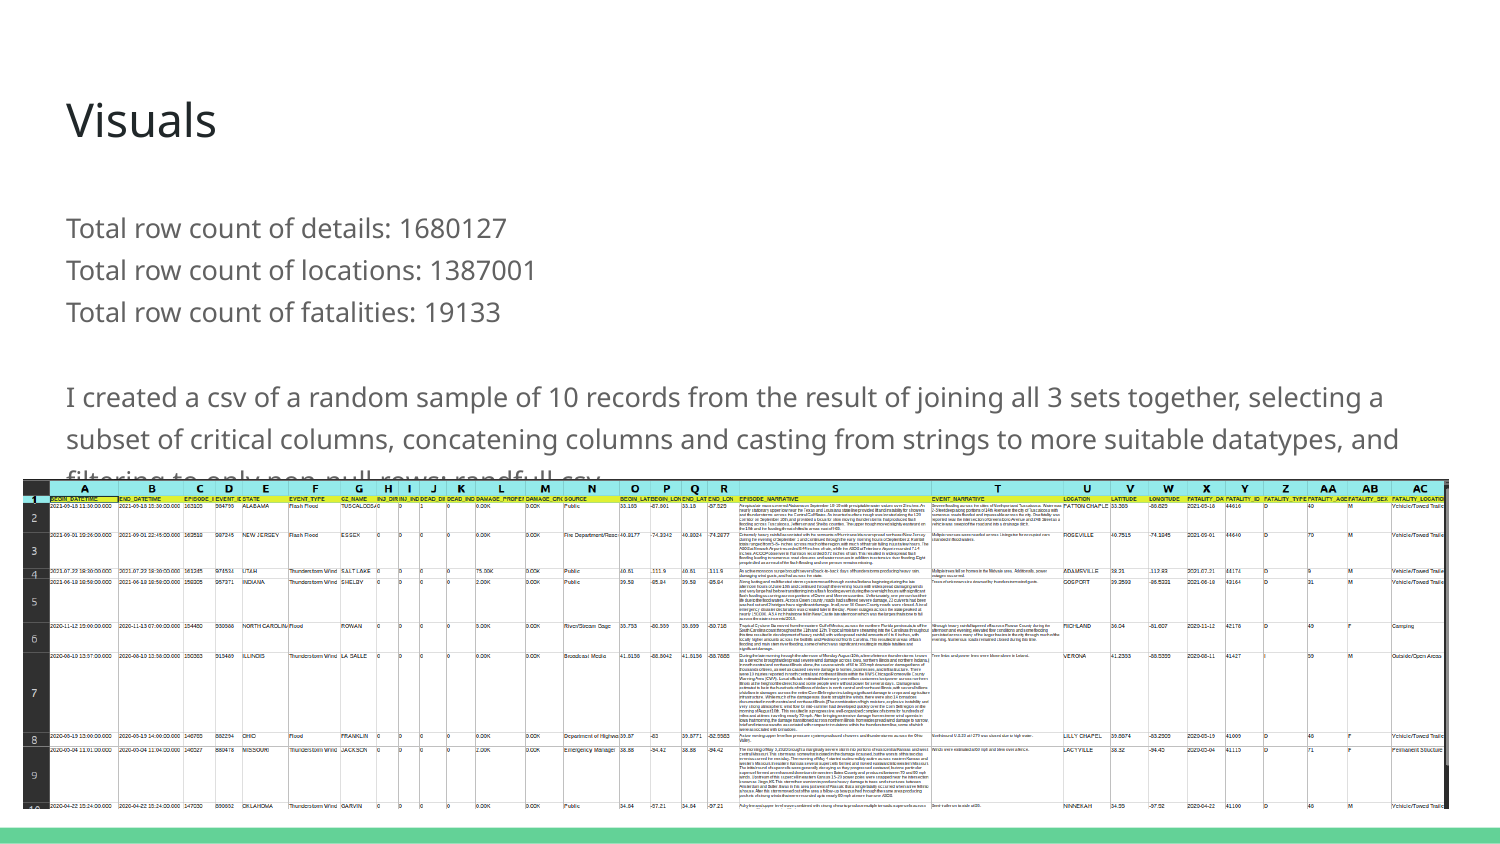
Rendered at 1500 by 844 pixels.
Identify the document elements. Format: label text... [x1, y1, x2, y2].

picture [23, 479, 1449, 809]
title Visuals [51, 72, 1449, 167]
list Total row count of details: 1680127 Total row count of locations: 1387001 Total row count of fatalities: 19133 I created a csv of a random sample of 10 records from the result of joining all 3 sets together, selecting a subset of critical columns, concatening columns and casting from strings to more suitable datatypes, and filtering to only non-null rows: randfull.csv [51, 189, 1449, 479]
